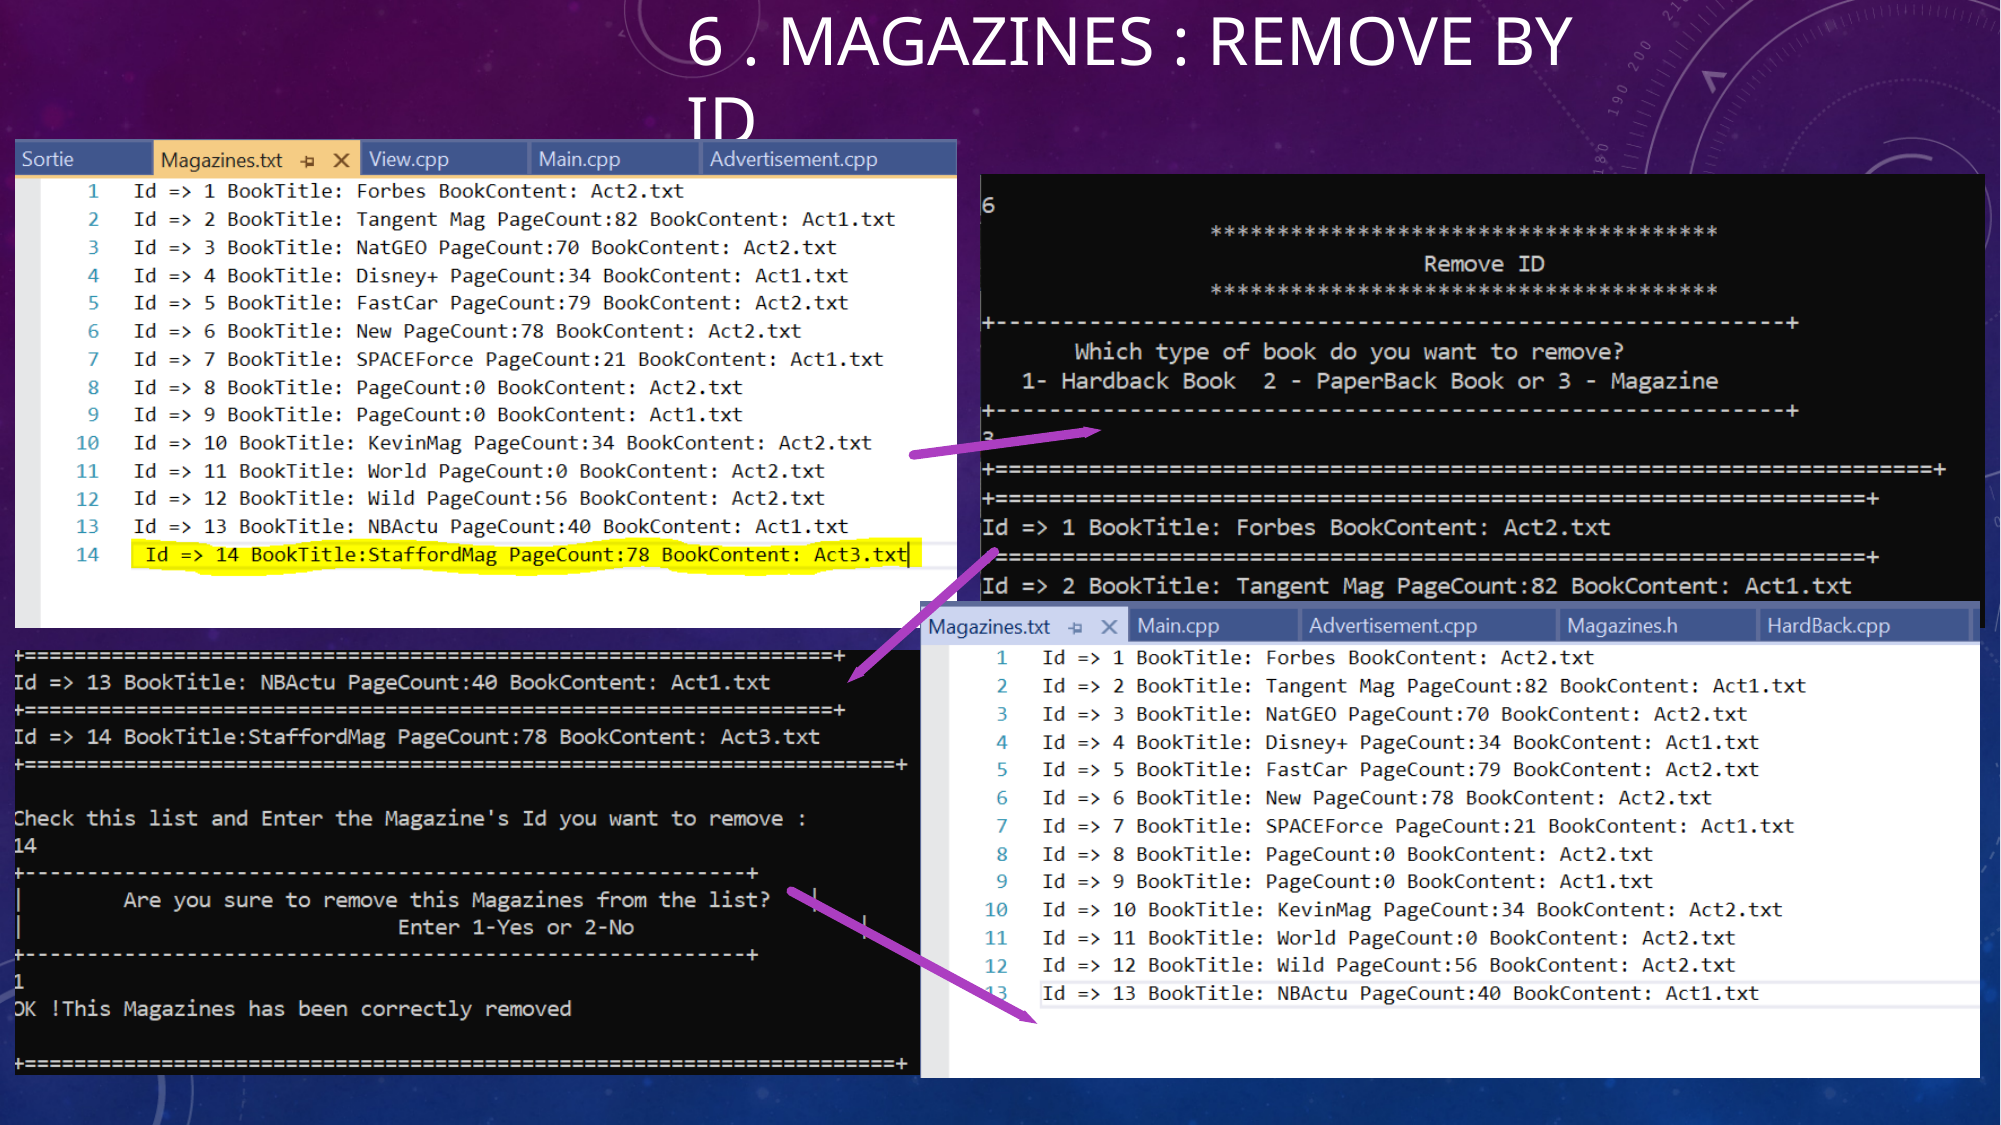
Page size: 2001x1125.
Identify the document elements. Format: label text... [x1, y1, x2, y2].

picture [15, 174, 1985, 1078]
picture [15, 139, 957, 628]
title 6 . Magazines : Remove by id [671, 0, 1627, 176]
